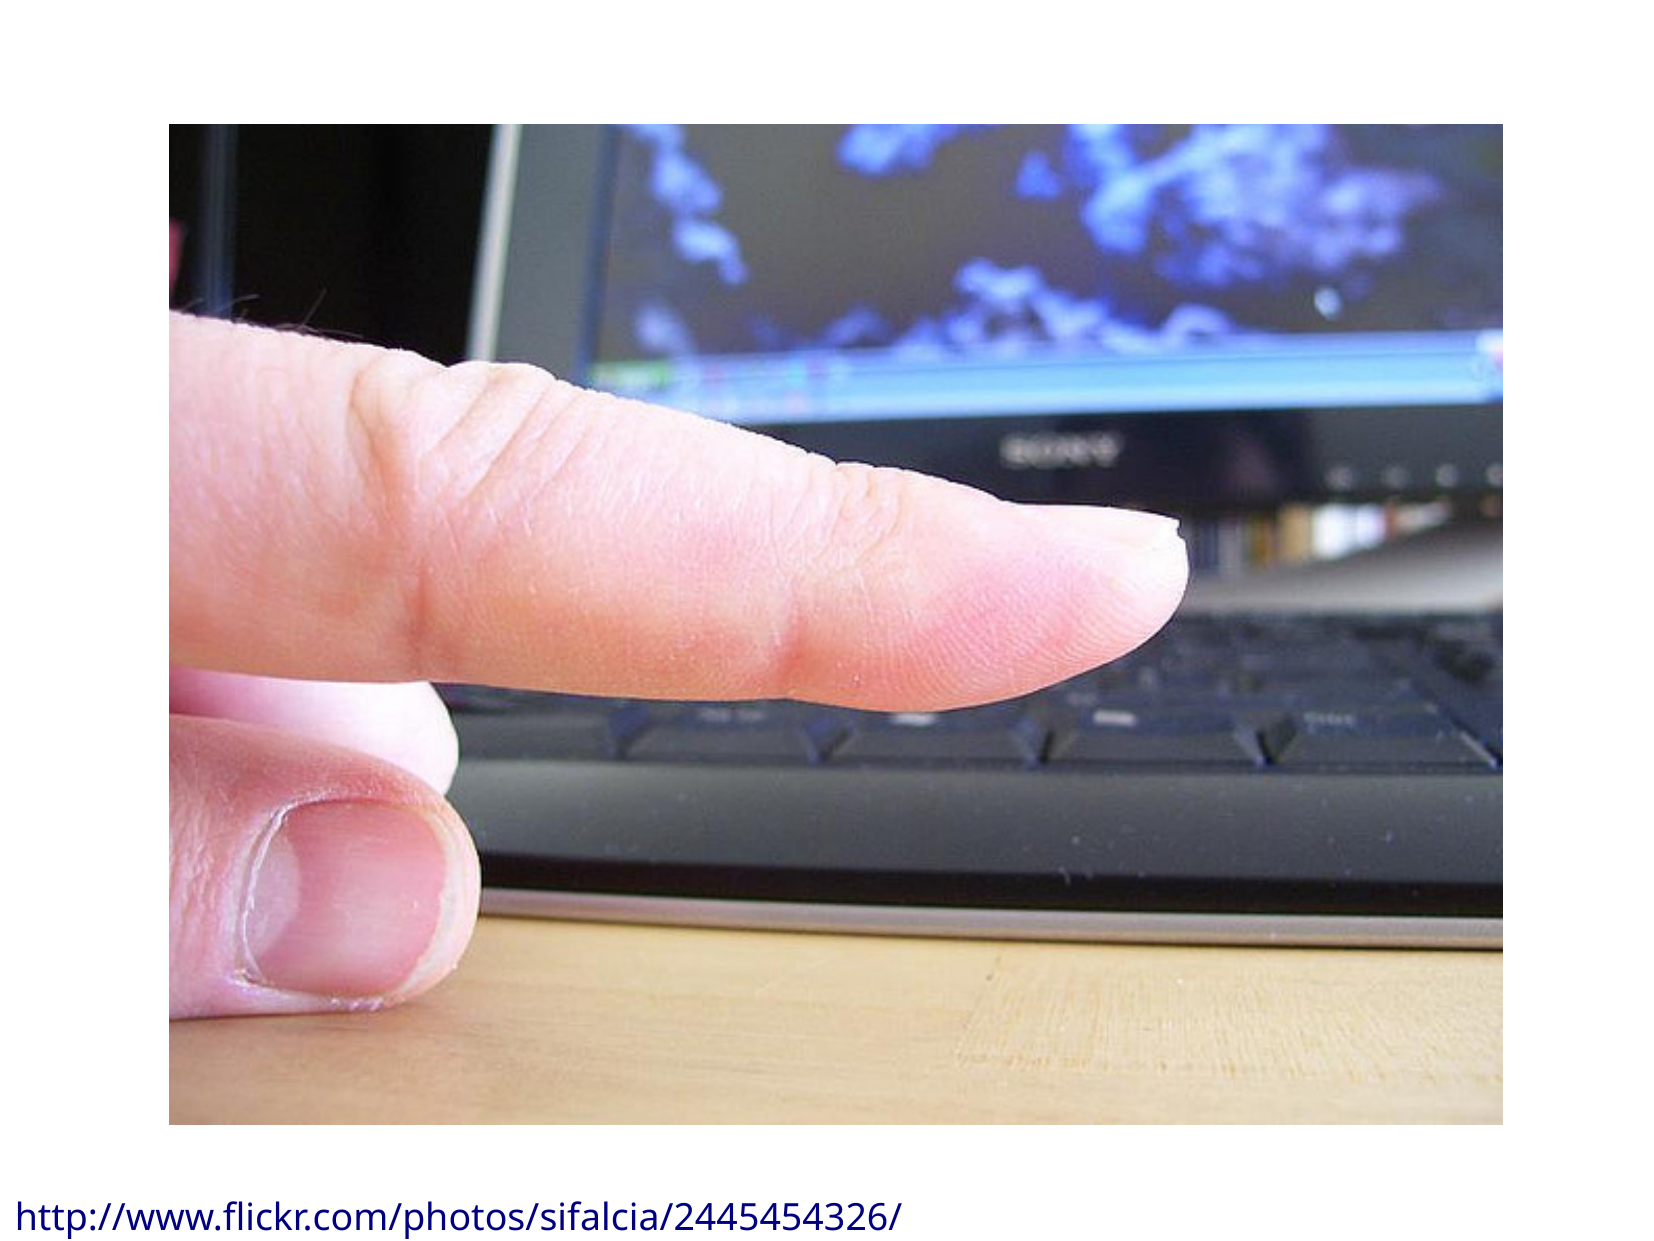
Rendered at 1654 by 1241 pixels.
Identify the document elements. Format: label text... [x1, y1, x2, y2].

picture [169, 124, 1503, 1125]
text_box http://www.flickr.com/photos/sifalcia/2445454326/ [0, 1183, 1654, 1241]
